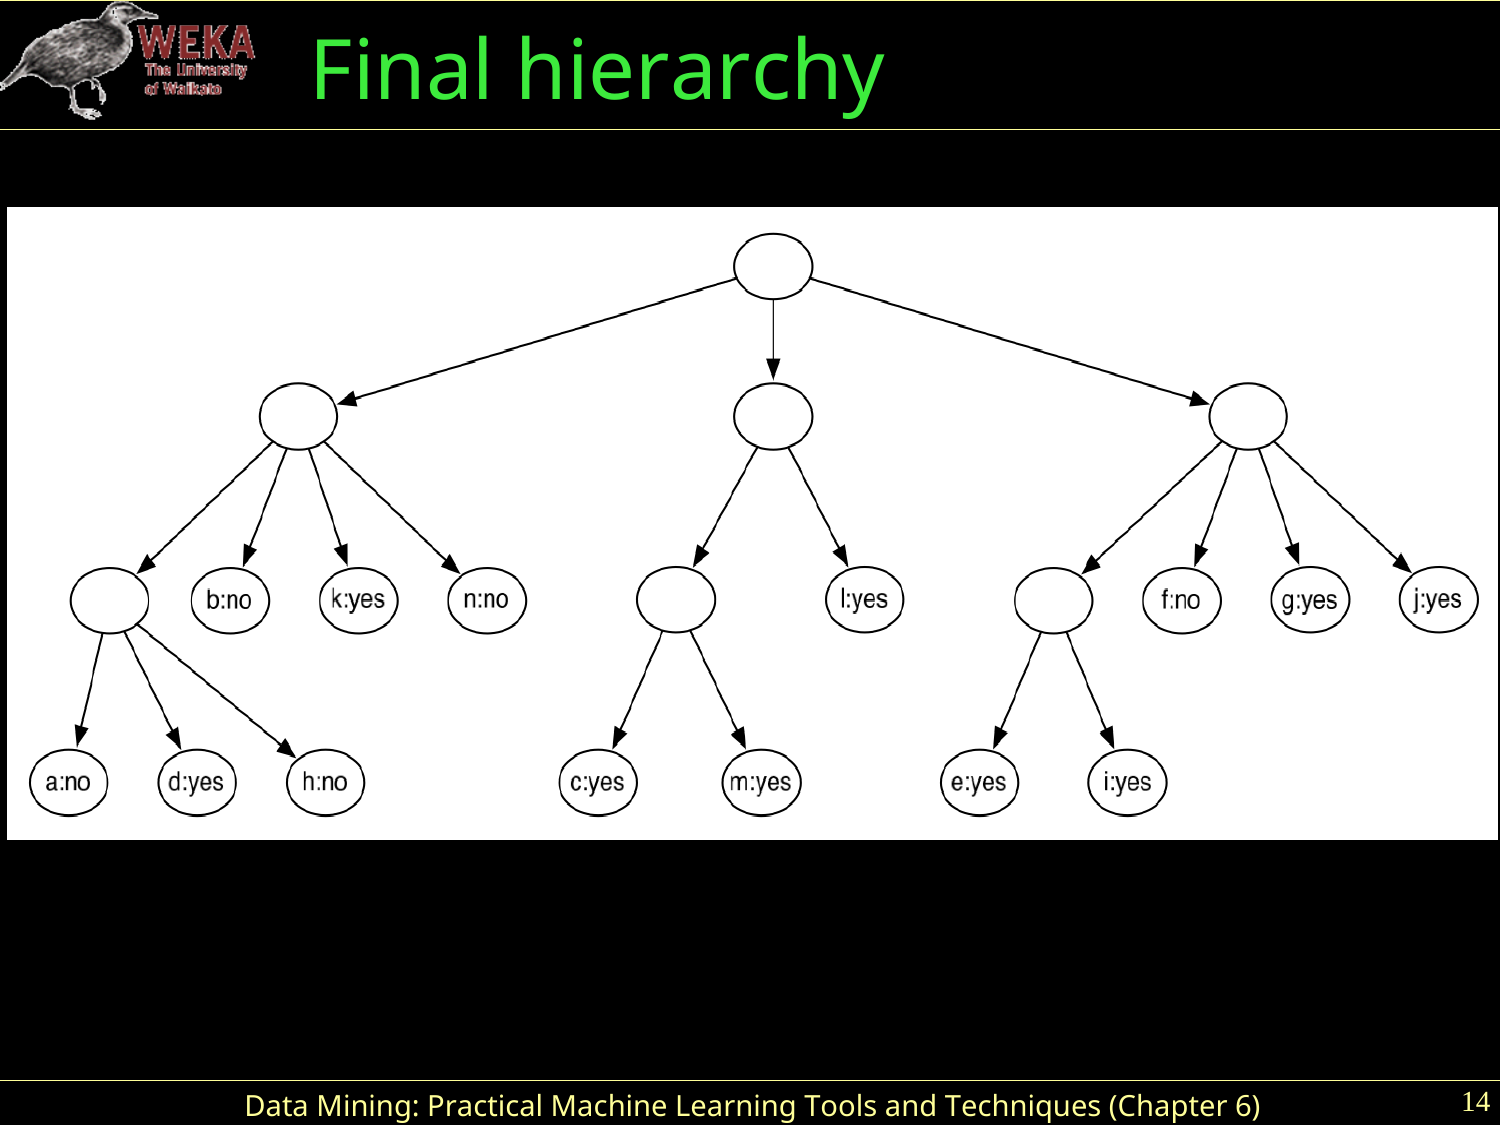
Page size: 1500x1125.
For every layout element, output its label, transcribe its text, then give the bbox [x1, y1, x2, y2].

picture [7, 207, 1498, 840]
picture [0, 1, 266, 129]
title Final hierarchy [295, 0, 1500, 148]
